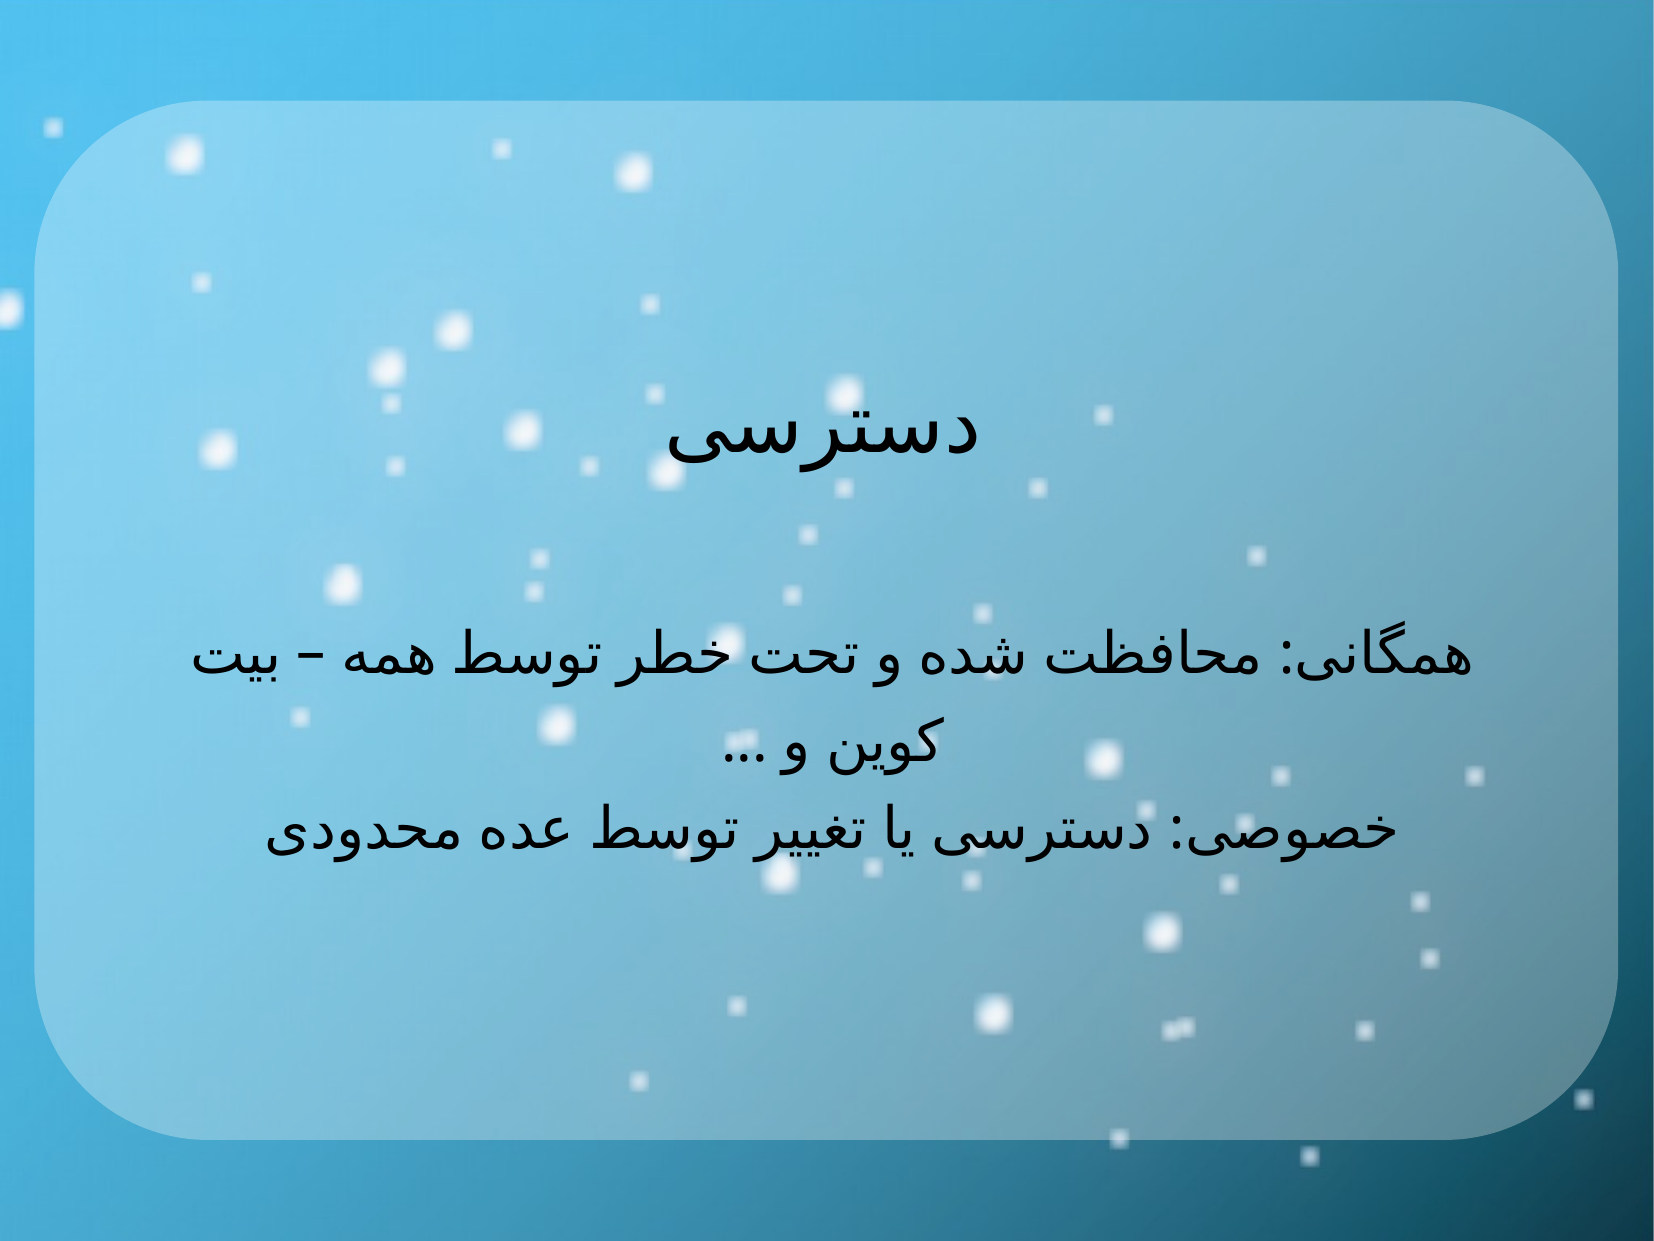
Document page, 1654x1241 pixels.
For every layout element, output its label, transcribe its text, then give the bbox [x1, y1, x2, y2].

title دسترسی [78, 328, 1567, 536]
text_box همگانی: محافظت شده و تحت خطر توسط همه – بیت کوین و ... خصوصی: دسترسی یا تغییر توسط عده محدودی [174, 535, 1491, 947]
picture [0, 0, 1654, 1241]
